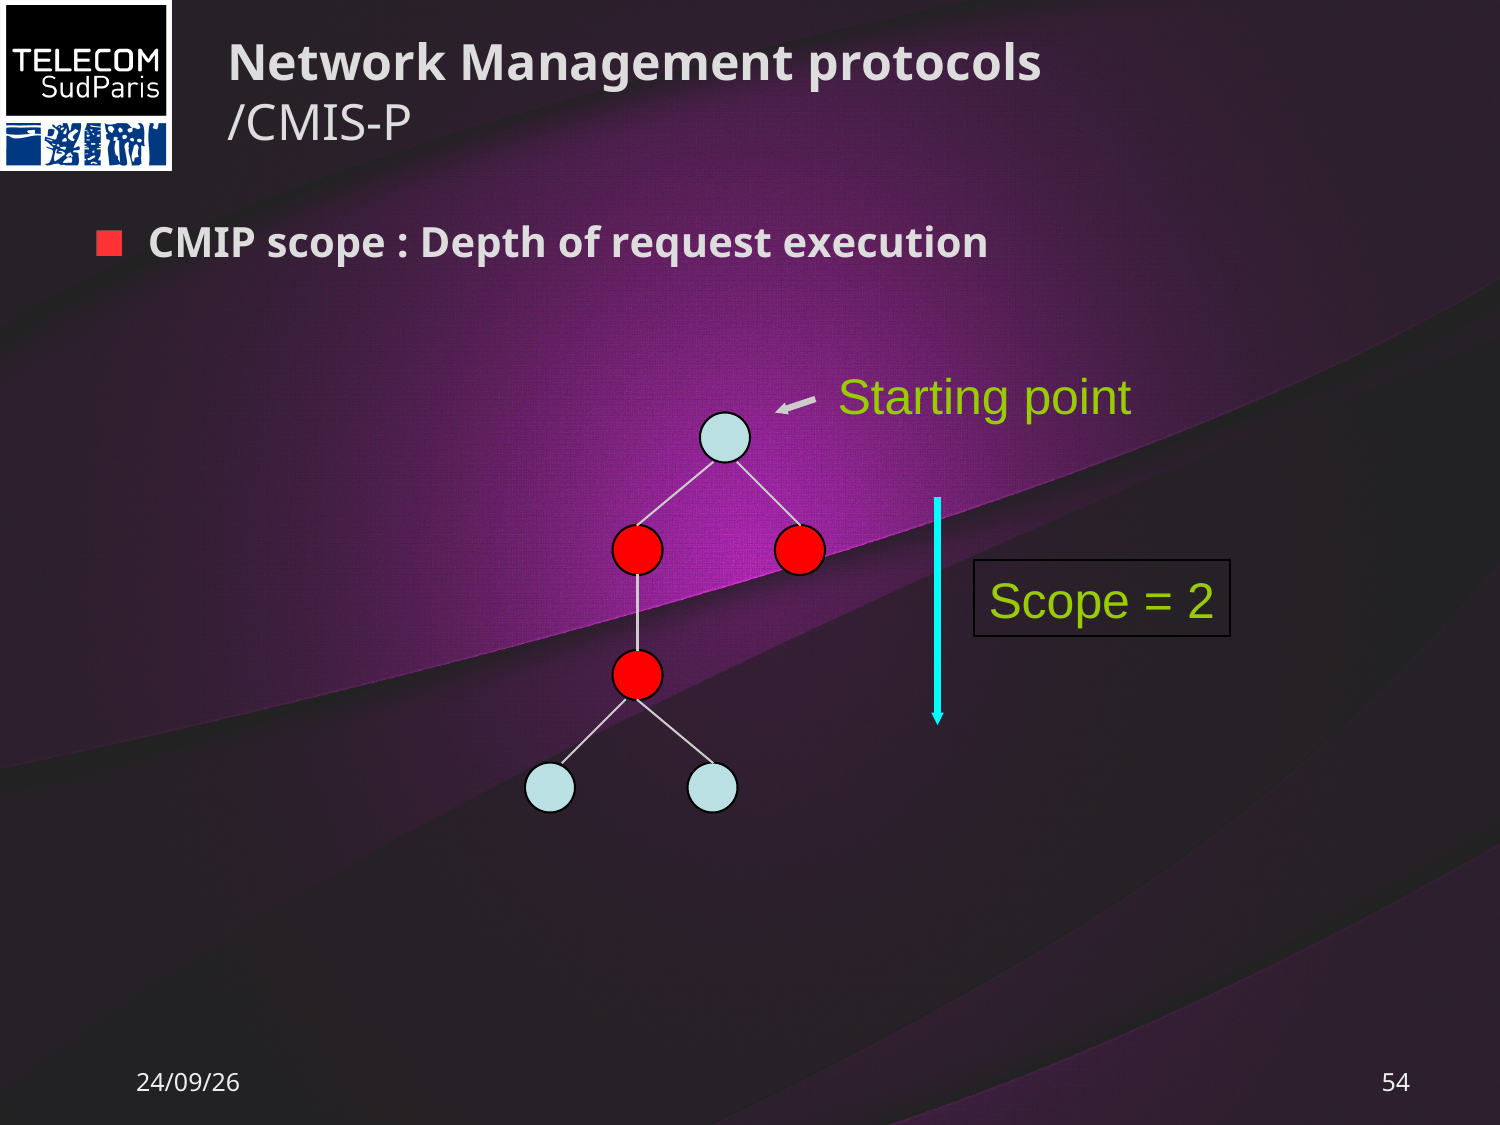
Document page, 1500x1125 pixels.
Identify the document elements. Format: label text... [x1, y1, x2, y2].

text_box [687, 762, 738, 813]
text_box [612, 650, 663, 700]
text_box [524, 762, 576, 813]
picture [0, 0, 1500, 1125]
text_box [612, 525, 663, 575]
text_box [699, 412, 751, 463]
title Network Management protocols /CMIS-P [212, 30, 1406, 150]
text_box Starting point [822, 356, 1147, 432]
list CMIP scope : Depth of request execution [76, 207, 1427, 977]
text_box Scope = 2 [973, 560, 1230, 636]
text_box [774, 525, 826, 576]
